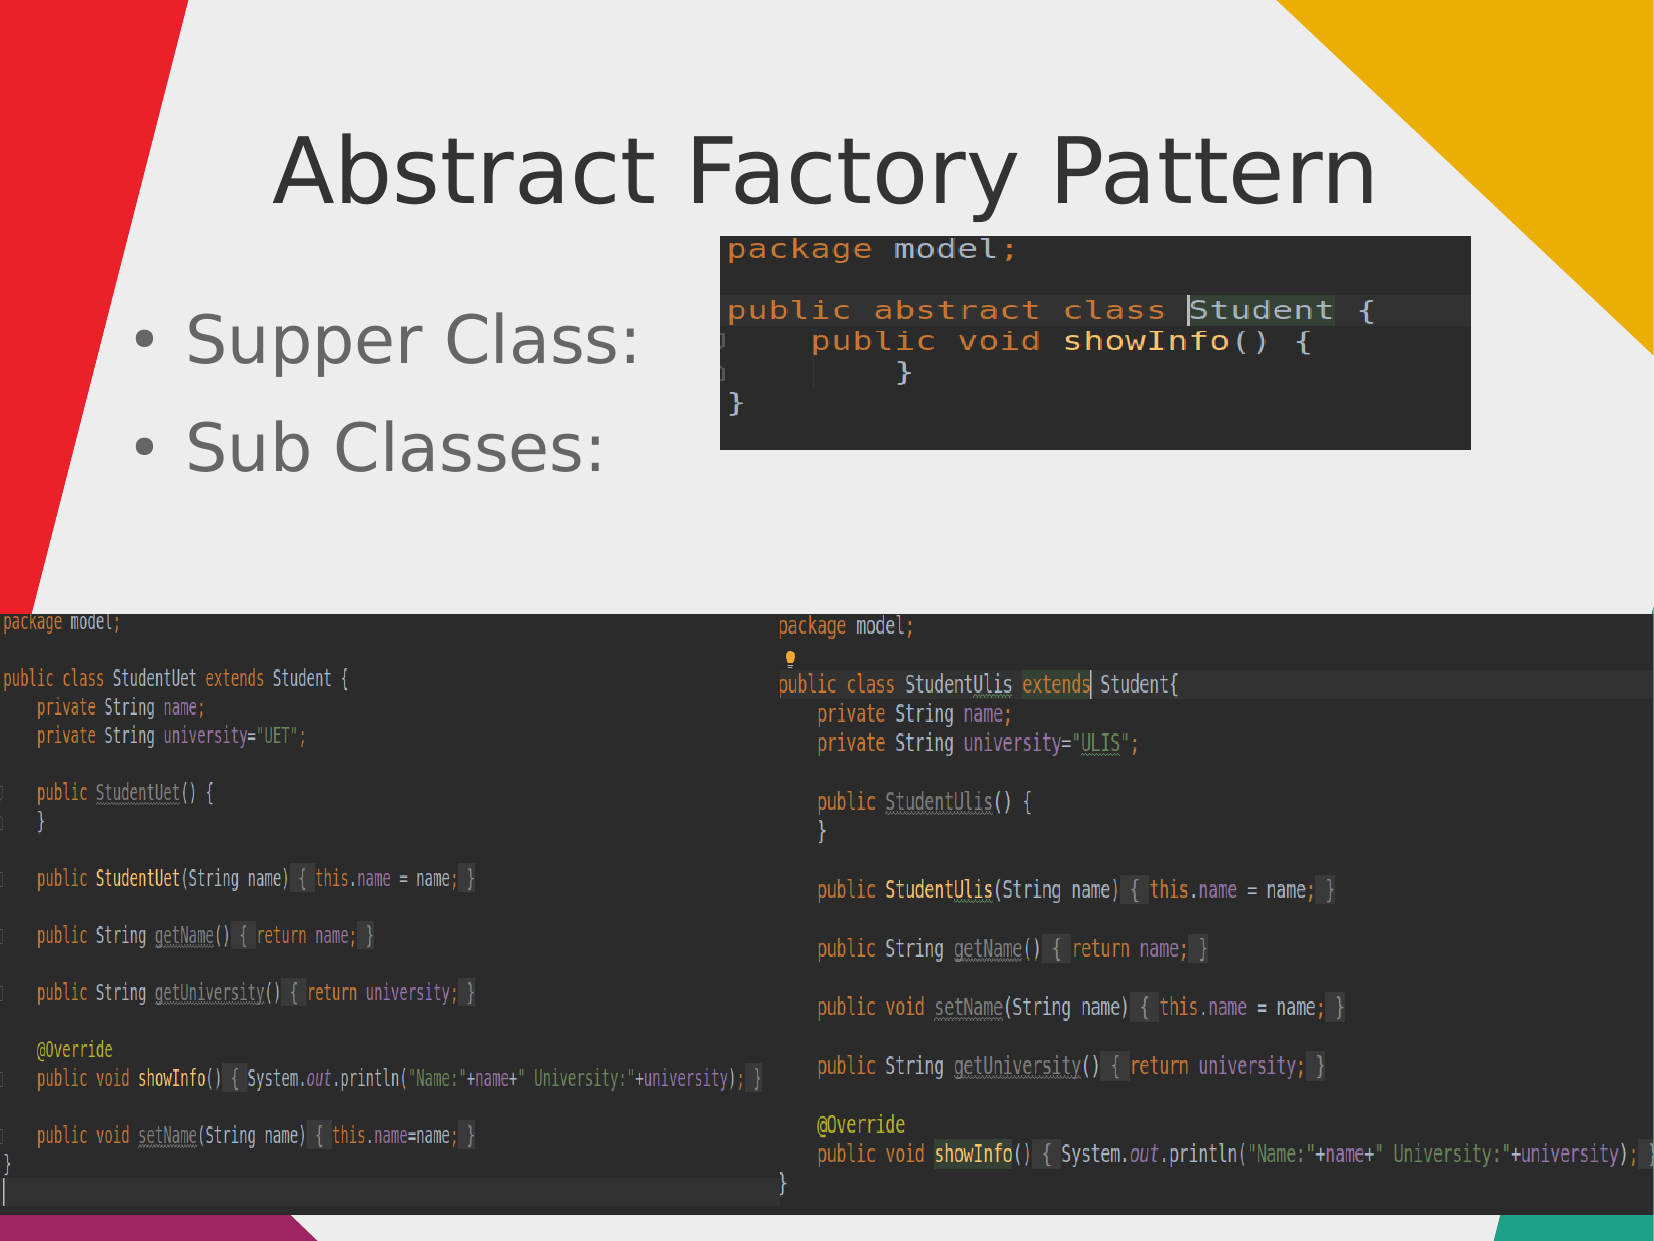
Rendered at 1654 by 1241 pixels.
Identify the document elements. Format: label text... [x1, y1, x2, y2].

title Abstract Factory Pattern [114, 73, 1539, 271]
picture [720, 236, 1471, 451]
list Supper Class: Sub Classes: [114, 302, 1539, 614]
picture [0, 614, 1654, 1216]
